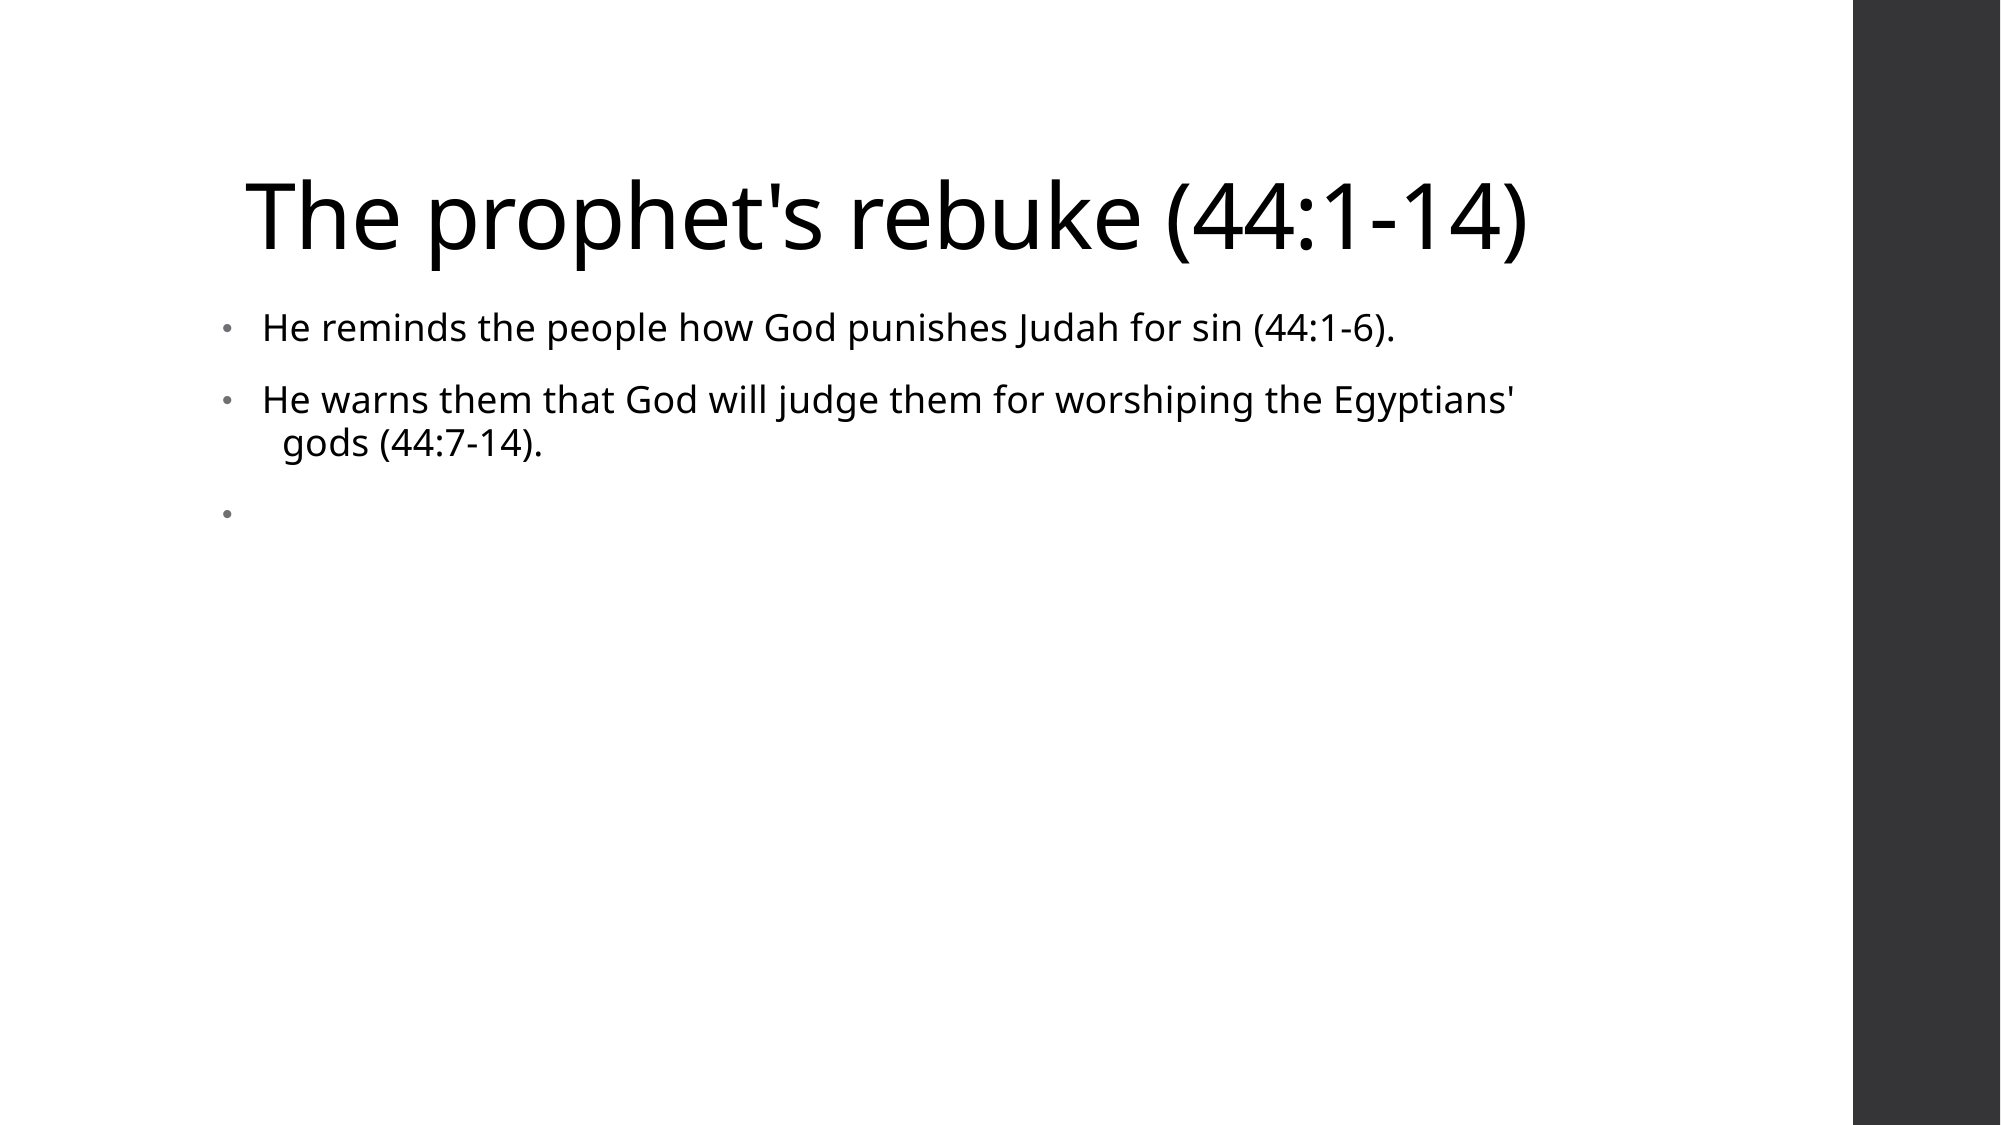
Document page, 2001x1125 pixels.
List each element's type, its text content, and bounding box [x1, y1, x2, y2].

title The prophet's rebuke (44:1-14) [206, 60, 1797, 278]
list He reminds the people how God punishes Judah for sin (44:1-6). He warns them that God will judge them for worshiping the Egyptians' gods (44:7-14). [206, 299, 1617, 1014]
